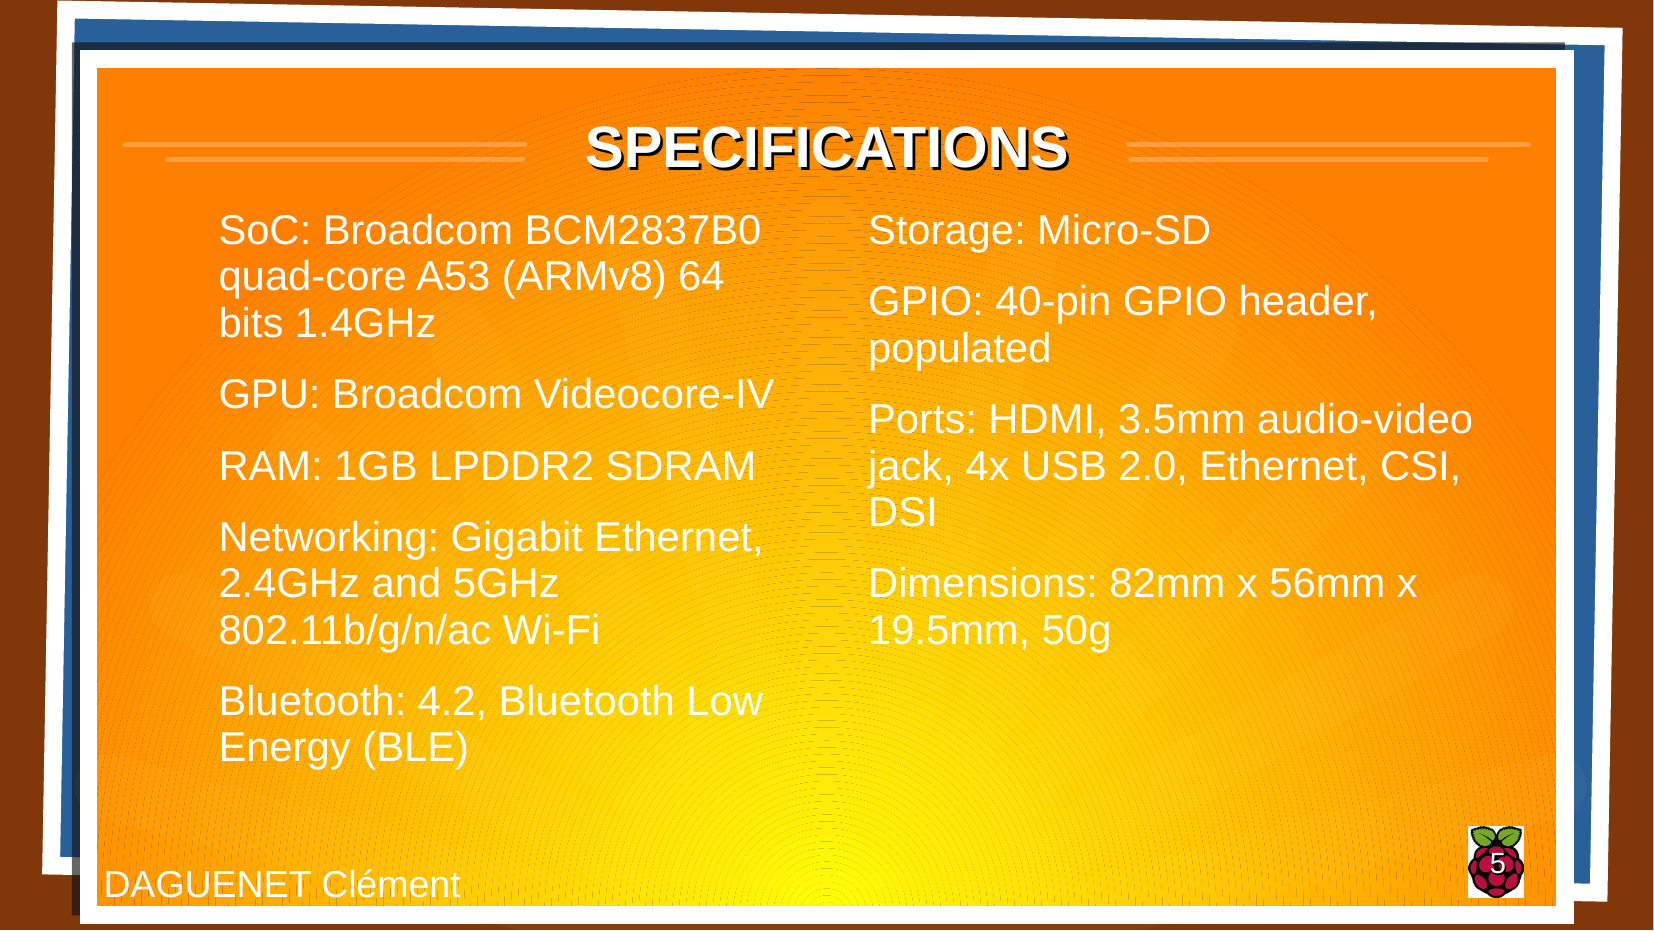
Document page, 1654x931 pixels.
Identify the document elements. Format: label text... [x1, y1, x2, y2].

list SoC: Broadcom BCM2837B0 quad-core A53 (ARMv8) 64 bits 1.4GHz GPU: Broadcom Videocore-IV RAM: 1GB LPDDR2 SDRAM Networking: Gigabit Ethernet, 2.4GHz and 5GHz 802.11b/g/n/ac Wi-Fi Bluetooth: 4.2, Bluetooth Low Energy (BLE) [147, 206, 798, 827]
title SPECIFICATIONS [531, 73, 1123, 206]
picture [1468, 826, 1524, 898]
list Storage: Micro-SD GPIO: 40-pin GPIO header, populated Ports: HDMI, 3.5mm audio-video jack, 4x USB 2.0, Ethernet, CSI, DSI Dimensions: 82mm x 56mm x 19.5mm, 50g [798, 206, 1506, 827]
